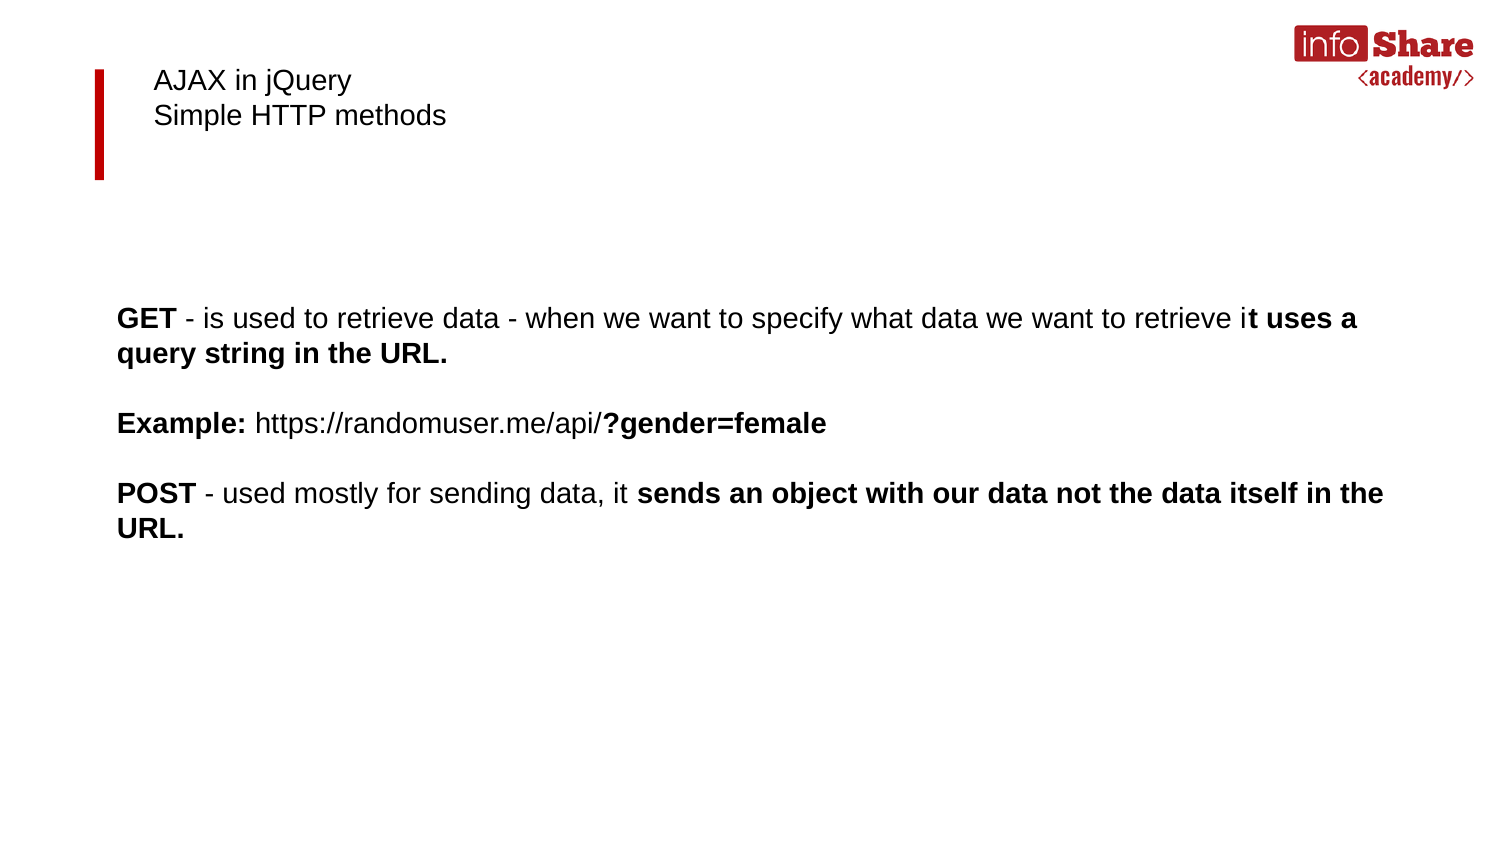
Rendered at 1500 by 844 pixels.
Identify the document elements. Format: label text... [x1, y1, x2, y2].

picture [1267, 0, 1500, 117]
title AJAX in jQuery Simple HTTP methods [138, 45, 1172, 187]
list GET - is used to retrieve data - when we want to specify what data we want to retrieve it uses a query string in the URL. Example: https://randomuser.me/api/?gender=female POST - used mostly for sending data, it sends an object with our data not the data itself in the URL. [101, 249, 1415, 767]
